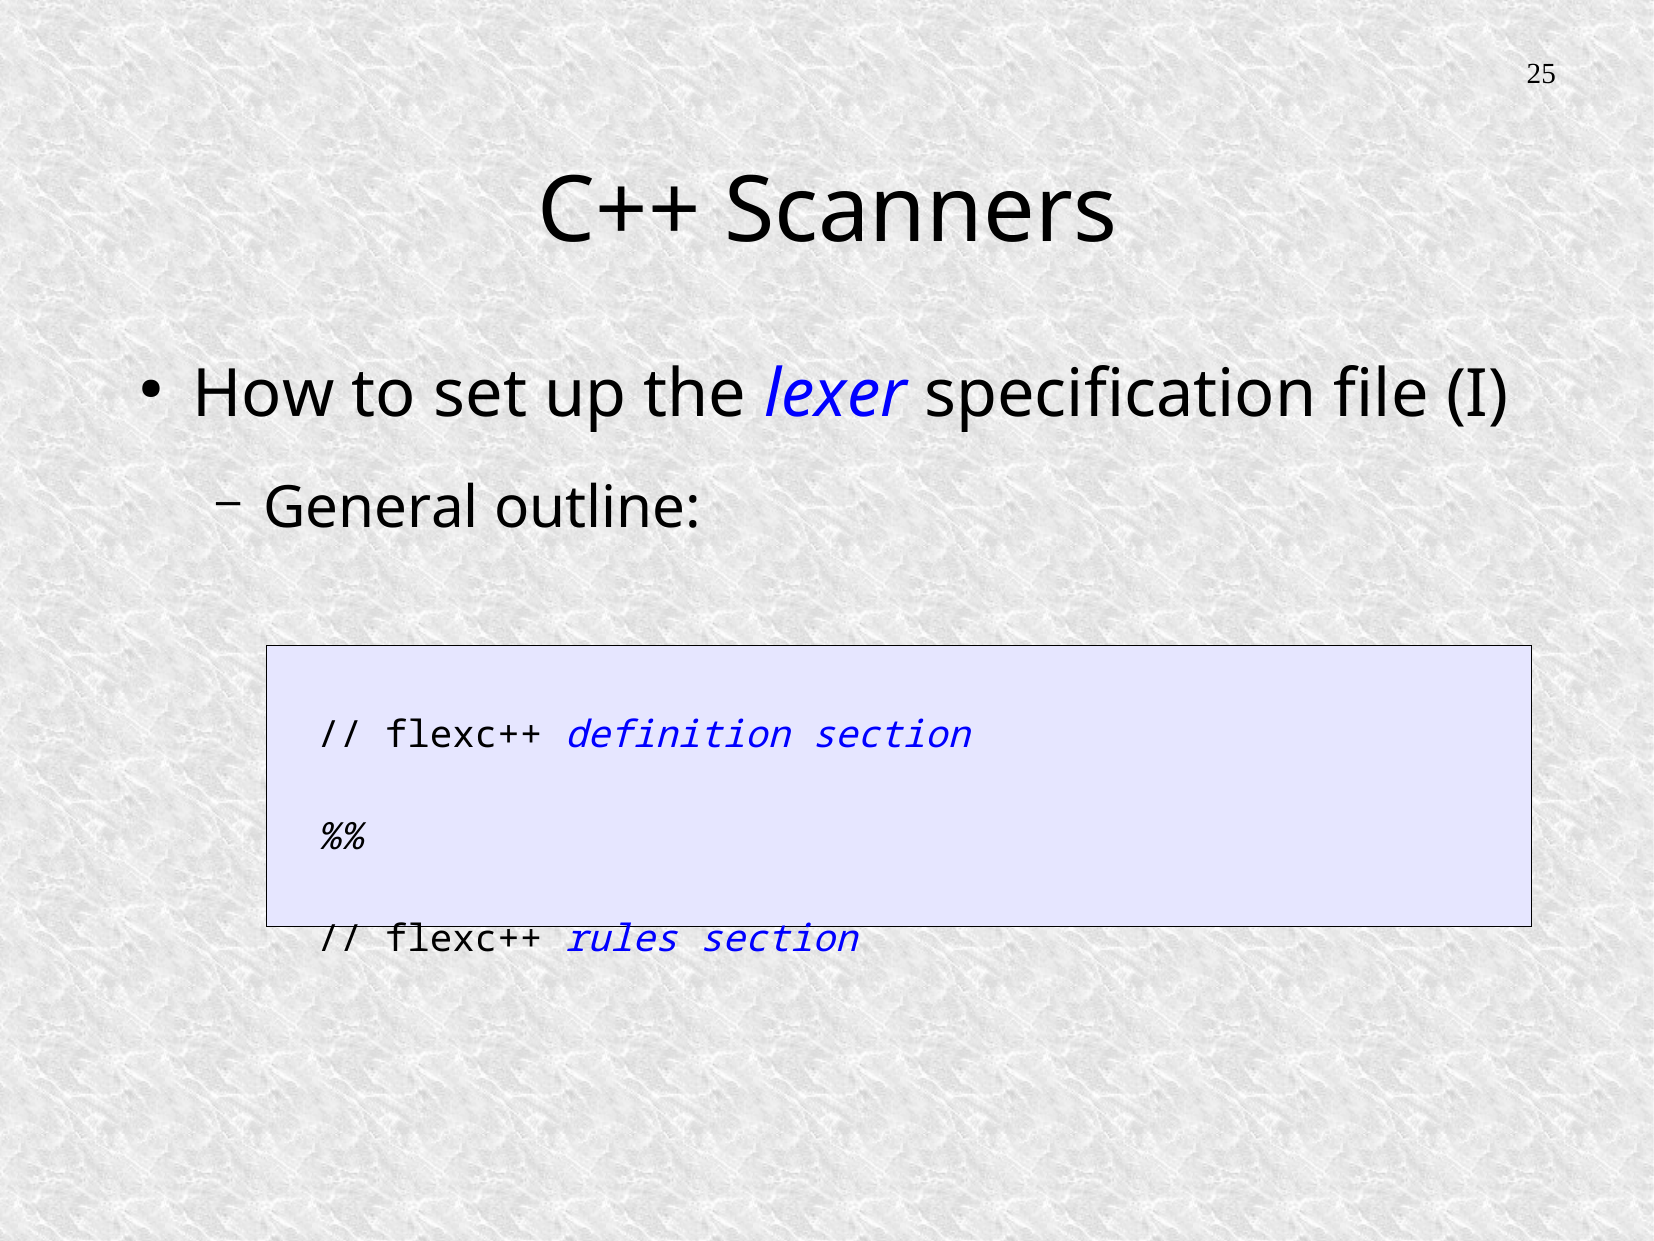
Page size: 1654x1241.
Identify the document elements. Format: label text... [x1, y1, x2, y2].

picture [0, 0, 1654, 1241]
list How to set up the lexer specification file (I) General outline: [121, 344, 1534, 1127]
text_box [266, 645, 1532, 927]
text_box // flexc++ definition section %% // flexc++ rules section [317, 656, 1517, 974]
title C++ Scanners [121, 102, 1534, 311]
